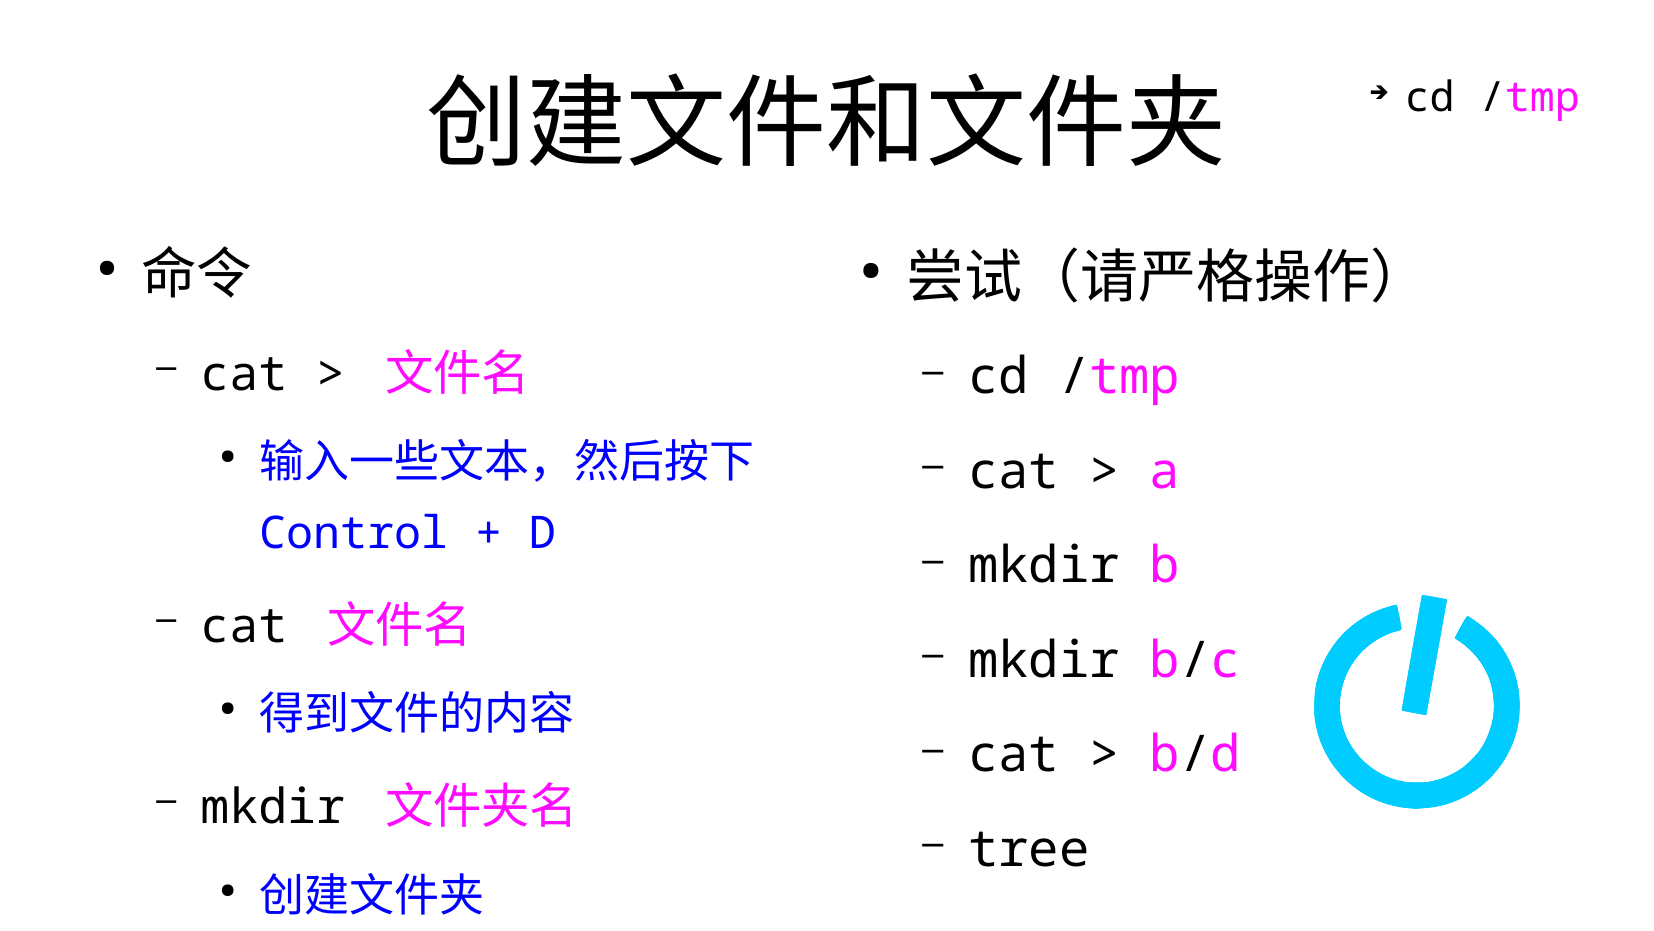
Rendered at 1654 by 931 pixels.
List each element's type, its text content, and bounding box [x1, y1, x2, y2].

title 创建文件和文件夹 [82, 37, 1571, 193]
list 尝试（请严格操作） cd /tmp cat > a mkdir b mkdir b/c cat > b/d tree [845, 217, 1572, 886]
list 命令 cat > 文件名 输入一些文本，然后按下Control + D cat 文件名 得到文件的内容 mkdir 文件夹名 创建文件夹 [82, 217, 809, 931]
text_box cd /tmp [1192, 59, 1595, 199]
